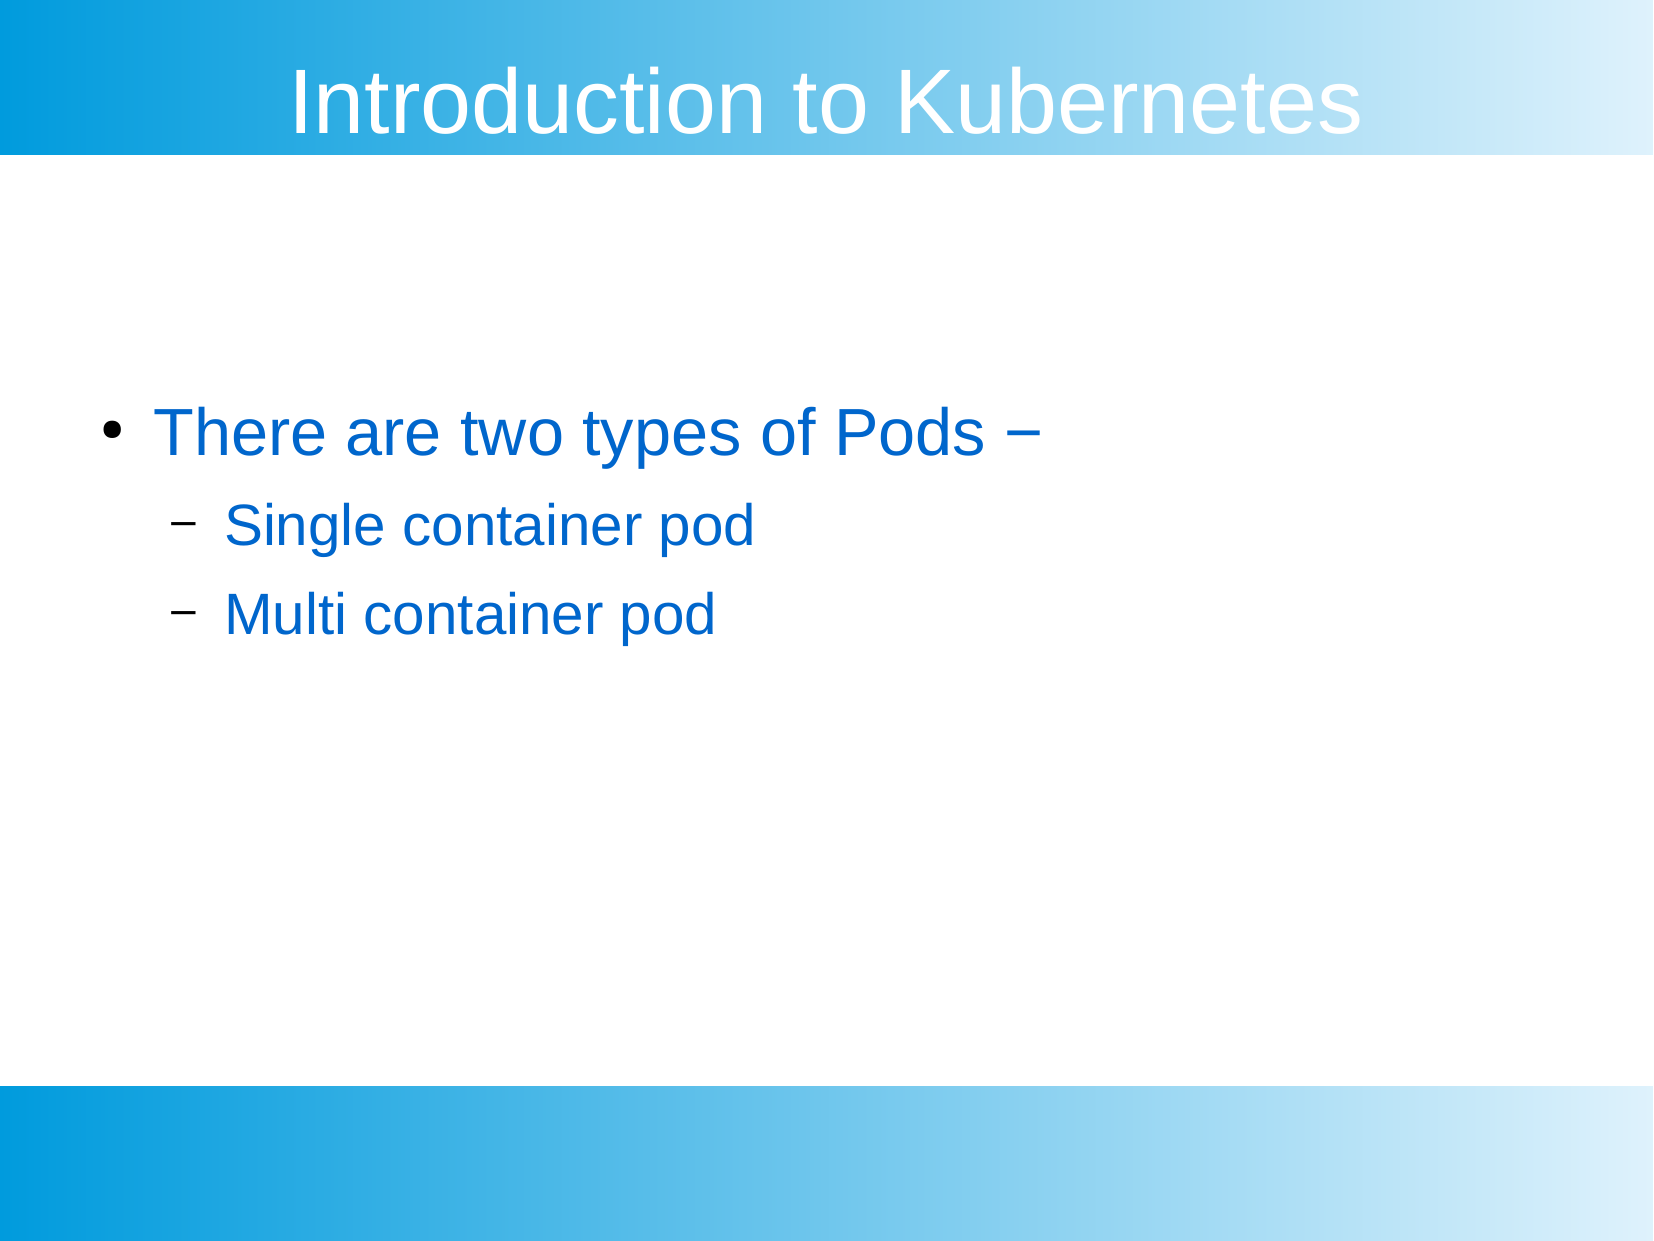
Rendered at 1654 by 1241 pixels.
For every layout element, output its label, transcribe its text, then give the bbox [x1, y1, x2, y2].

list There are two types of Pods − Single container pod Multi container pod [82, 290, 1571, 756]
title Introduction to Kubernetes [82, 49, 1571, 155]
